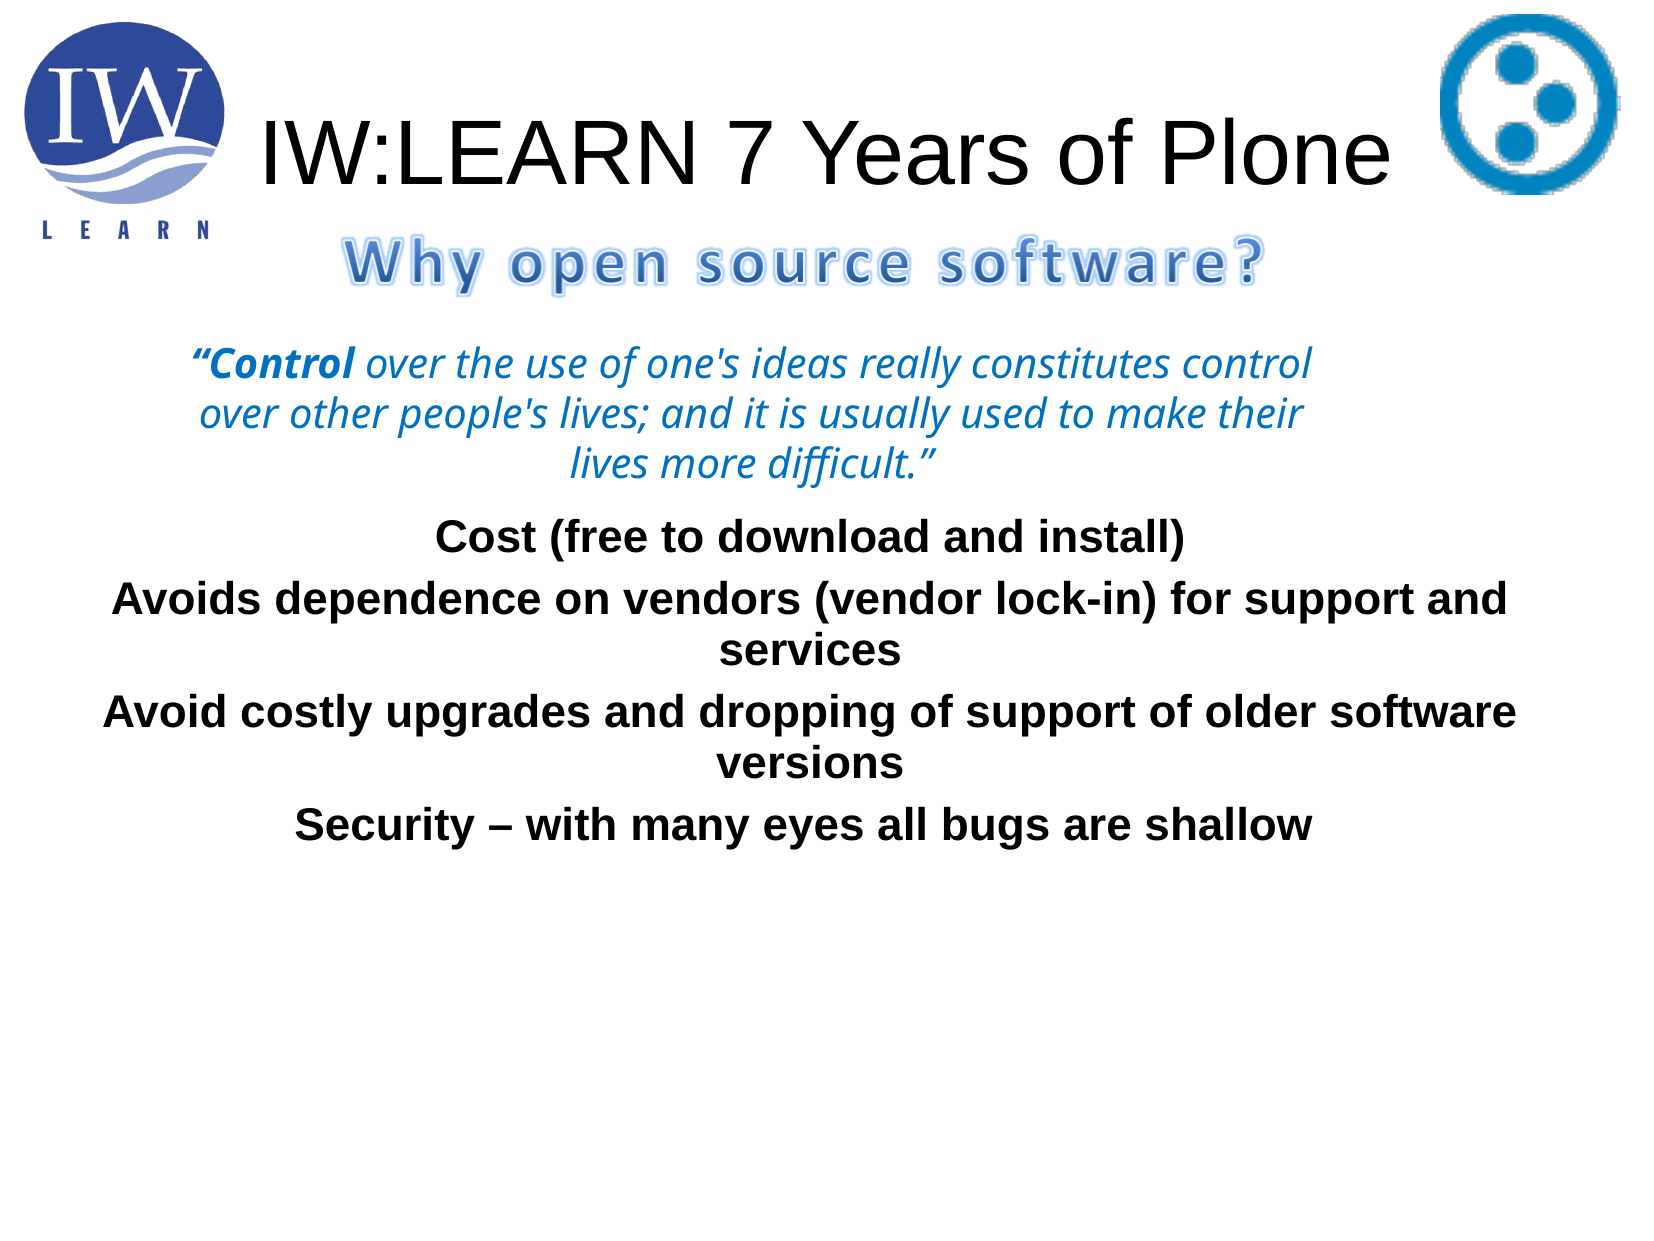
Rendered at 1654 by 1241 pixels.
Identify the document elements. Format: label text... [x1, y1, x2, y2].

picture [1455, 29, 1601, 178]
title IW:LEARN 7 Years of Plone [241, 49, 1571, 257]
picture [1440, 117, 1516, 196]
text_box “Control over the use of one's ideas really constitutes control over other people's lives; and it is usually used to make their lives more difficult.” [165, 329, 1338, 496]
picture [6, 7, 241, 257]
subtitle Cost (free to download and install) Avoids dependence on vendors (vendor lock-in) for support and services Avoid costly upgrades and dropping of support of older software versions Security – with many eyes all bugs are shallow [82, 290, 1538, 1010]
picture [297, 196, 1336, 329]
picture [1440, 14, 1515, 90]
picture [1541, 14, 1621, 196]
